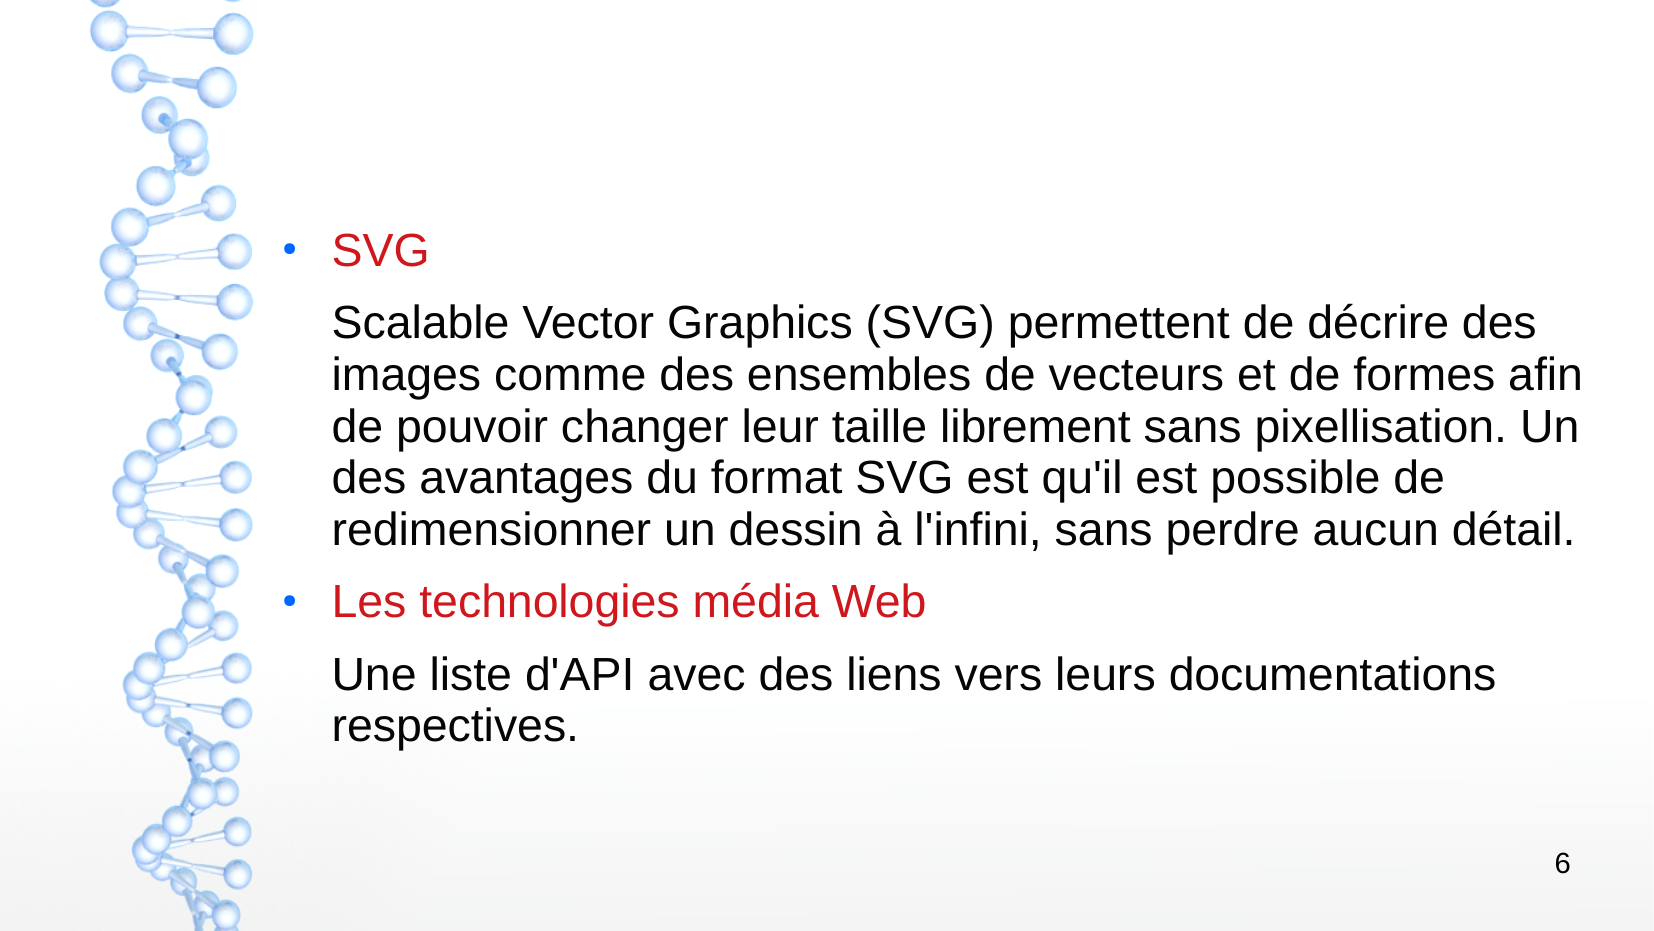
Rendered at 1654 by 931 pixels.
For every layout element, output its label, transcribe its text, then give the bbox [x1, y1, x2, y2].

list SVG Scalable Vector Graphics (SVG) permettent de décrire des images comme des ensembles de vecteurs et de formes afin de pouvoir changer leur taille librement sans pixellisation. Un des avantages du format SVG est qu'il est possible de redimensionner un dessin à l'infini, sans perdre aucun détail. Les technologies média Web Une liste d'API avec des liens vers leurs documentations respectives. [265, 224, 1595, 764]
picture [0, 0, 1654, 931]
